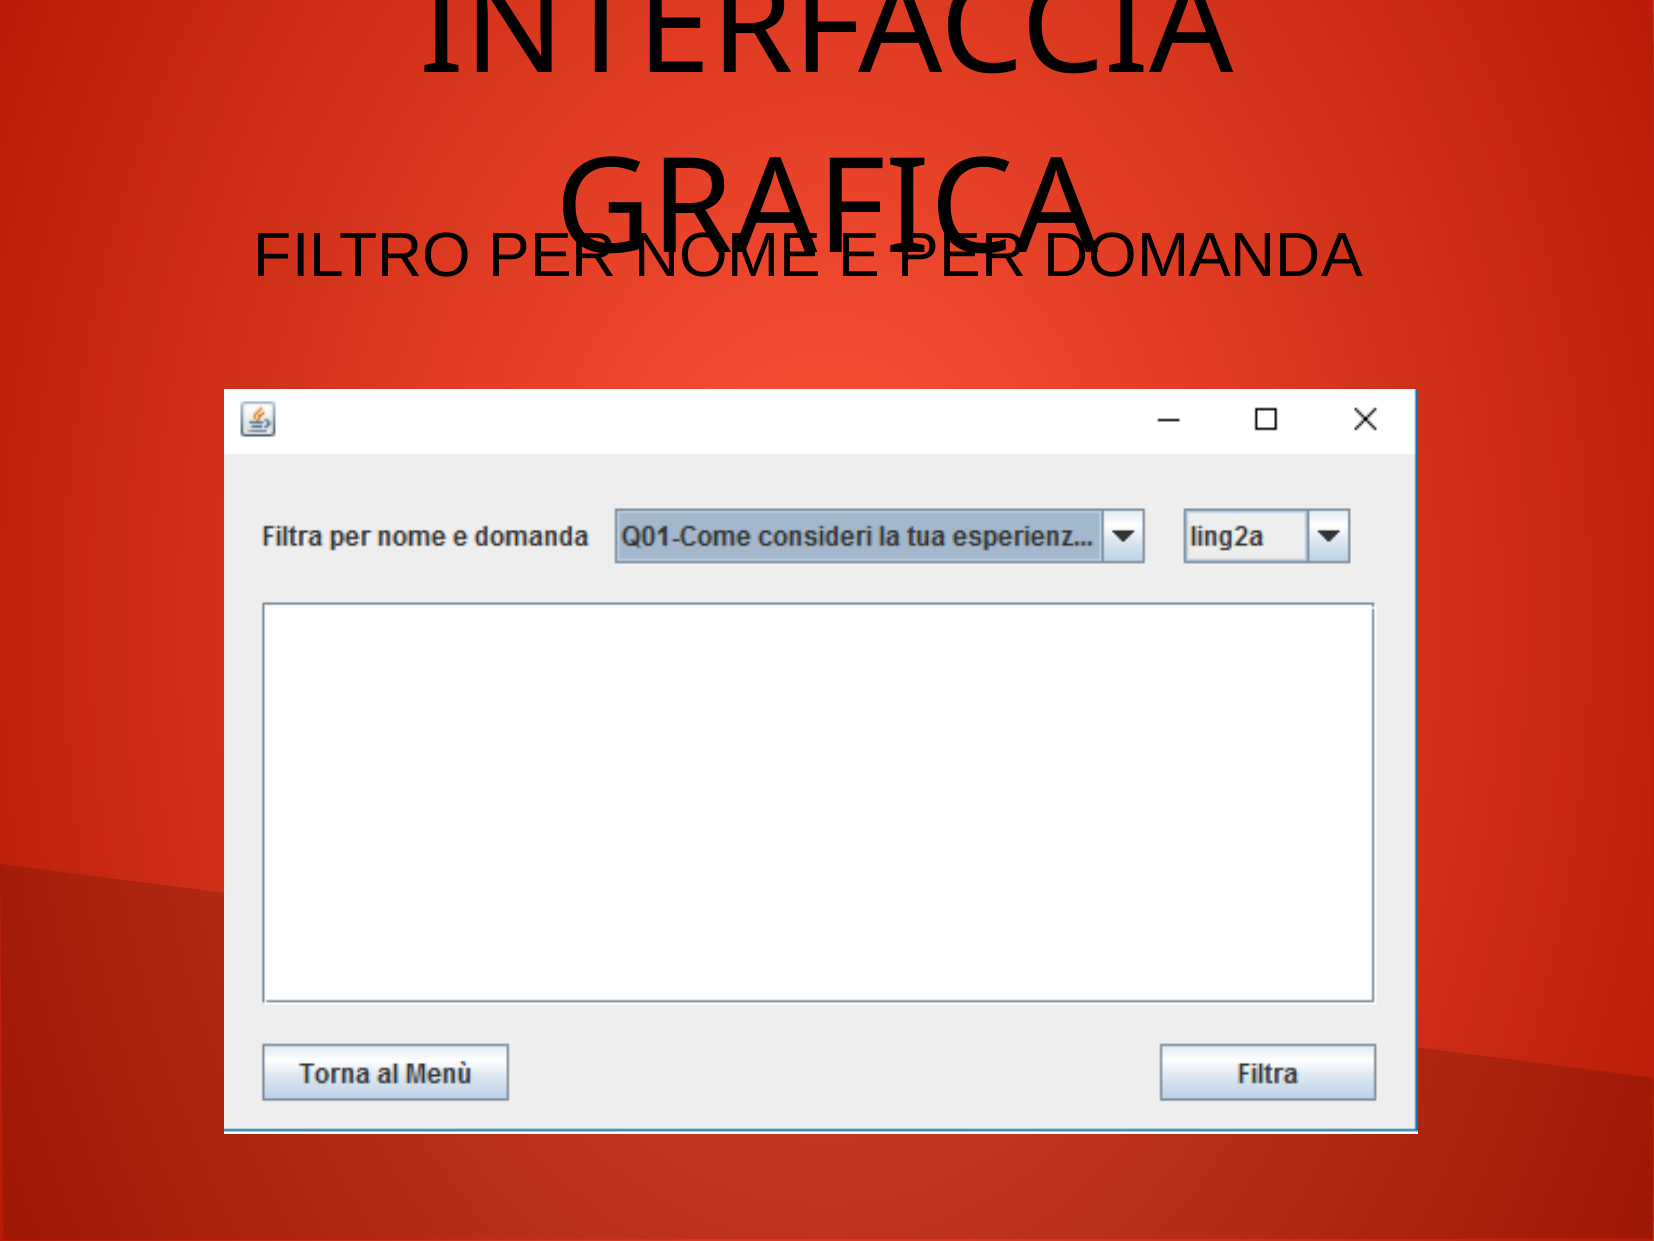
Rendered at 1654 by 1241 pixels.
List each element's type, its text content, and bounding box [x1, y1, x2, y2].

picture [224, 389, 1418, 1134]
title INTERFACCIA GRAFICA [162, 0, 1492, 709]
text_box FILTRO PER NOME E PER DOMANDA [177, 212, 1441, 377]
